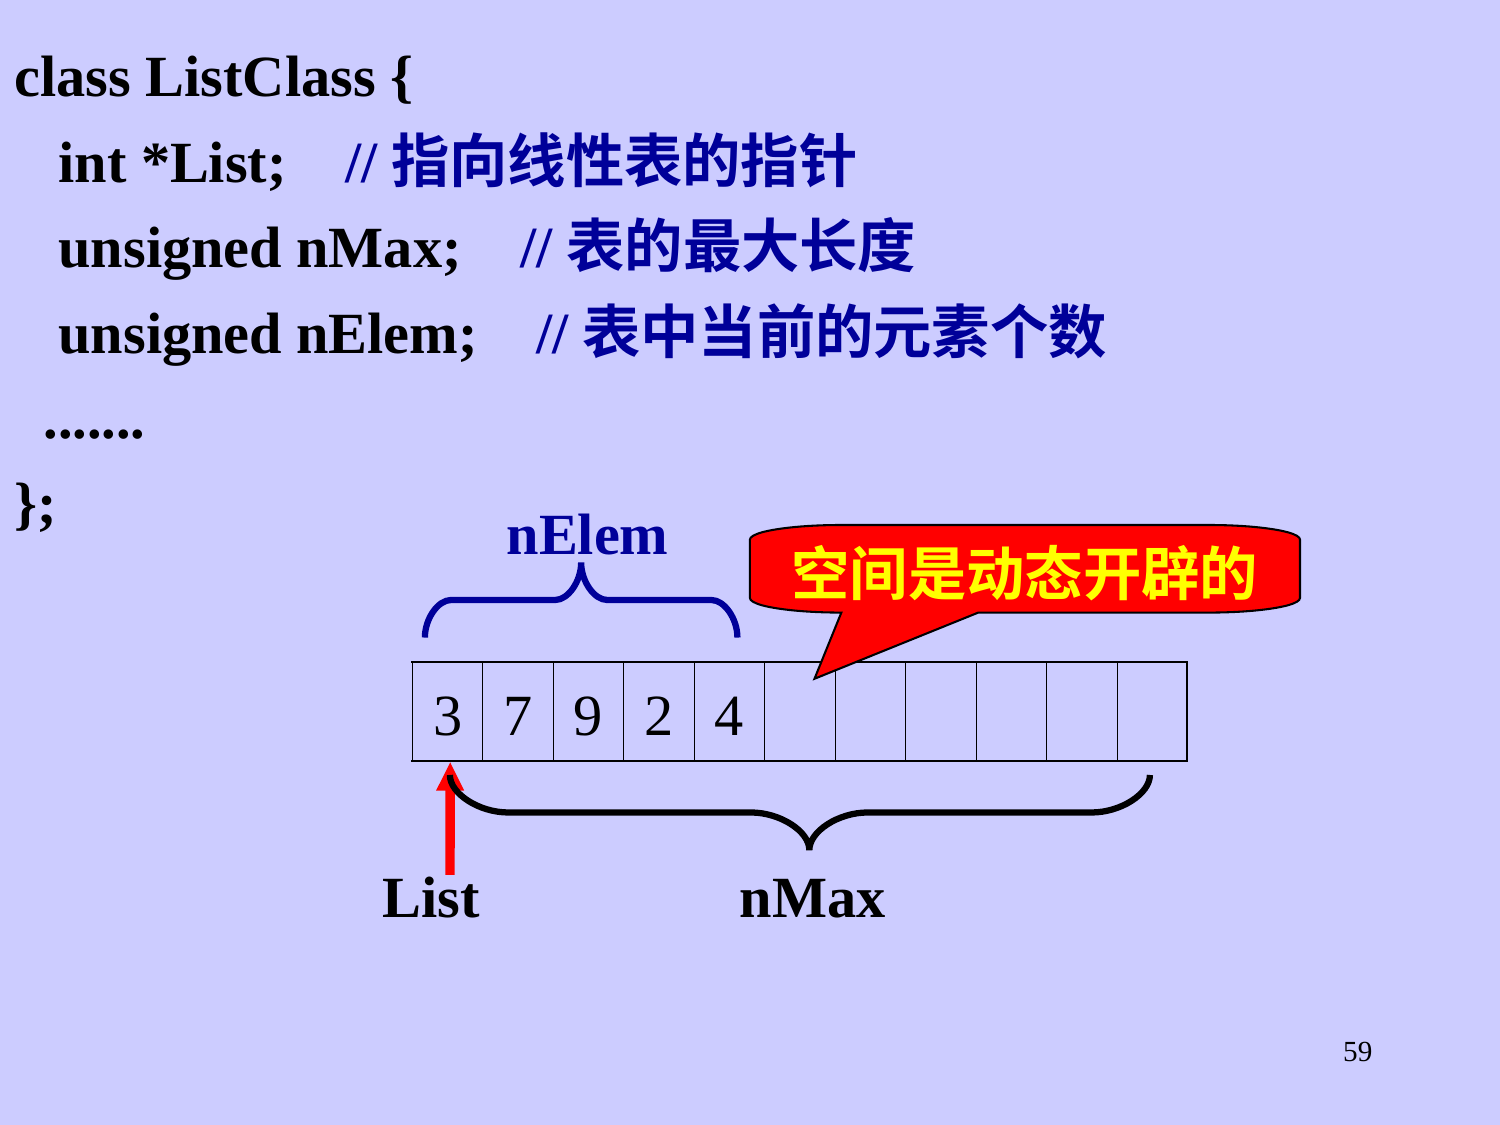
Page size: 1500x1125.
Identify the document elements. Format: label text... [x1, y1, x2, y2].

text_box nElem [462, 487, 713, 569]
table_header 2 [624, 663, 694, 760]
text_box 空间是动态开辟的 [749, 525, 1300, 679]
table_header 7 [483, 663, 553, 760]
text_box nMax [649, 849, 976, 931]
text_box <编号> [1074, 1025, 1388, 1101]
text_box class ListClass { int *List; //指向线性表的指针 unsigned nMax; //表的最大长度 unsigned nElem; //表中当前的元素个数 ....... }; [0, 50, 1500, 542]
table_header [977, 663, 1046, 760]
table_header [836, 663, 905, 760]
table_header 3 [413, 663, 482, 760]
table_header [1118, 663, 1186, 760]
table_header [906, 663, 976, 760]
table_header 9 [554, 663, 623, 760]
table_header [765, 663, 835, 760]
table_header [1047, 663, 1117, 760]
text_box List [374, 849, 488, 931]
table_header 4 [695, 663, 764, 760]
